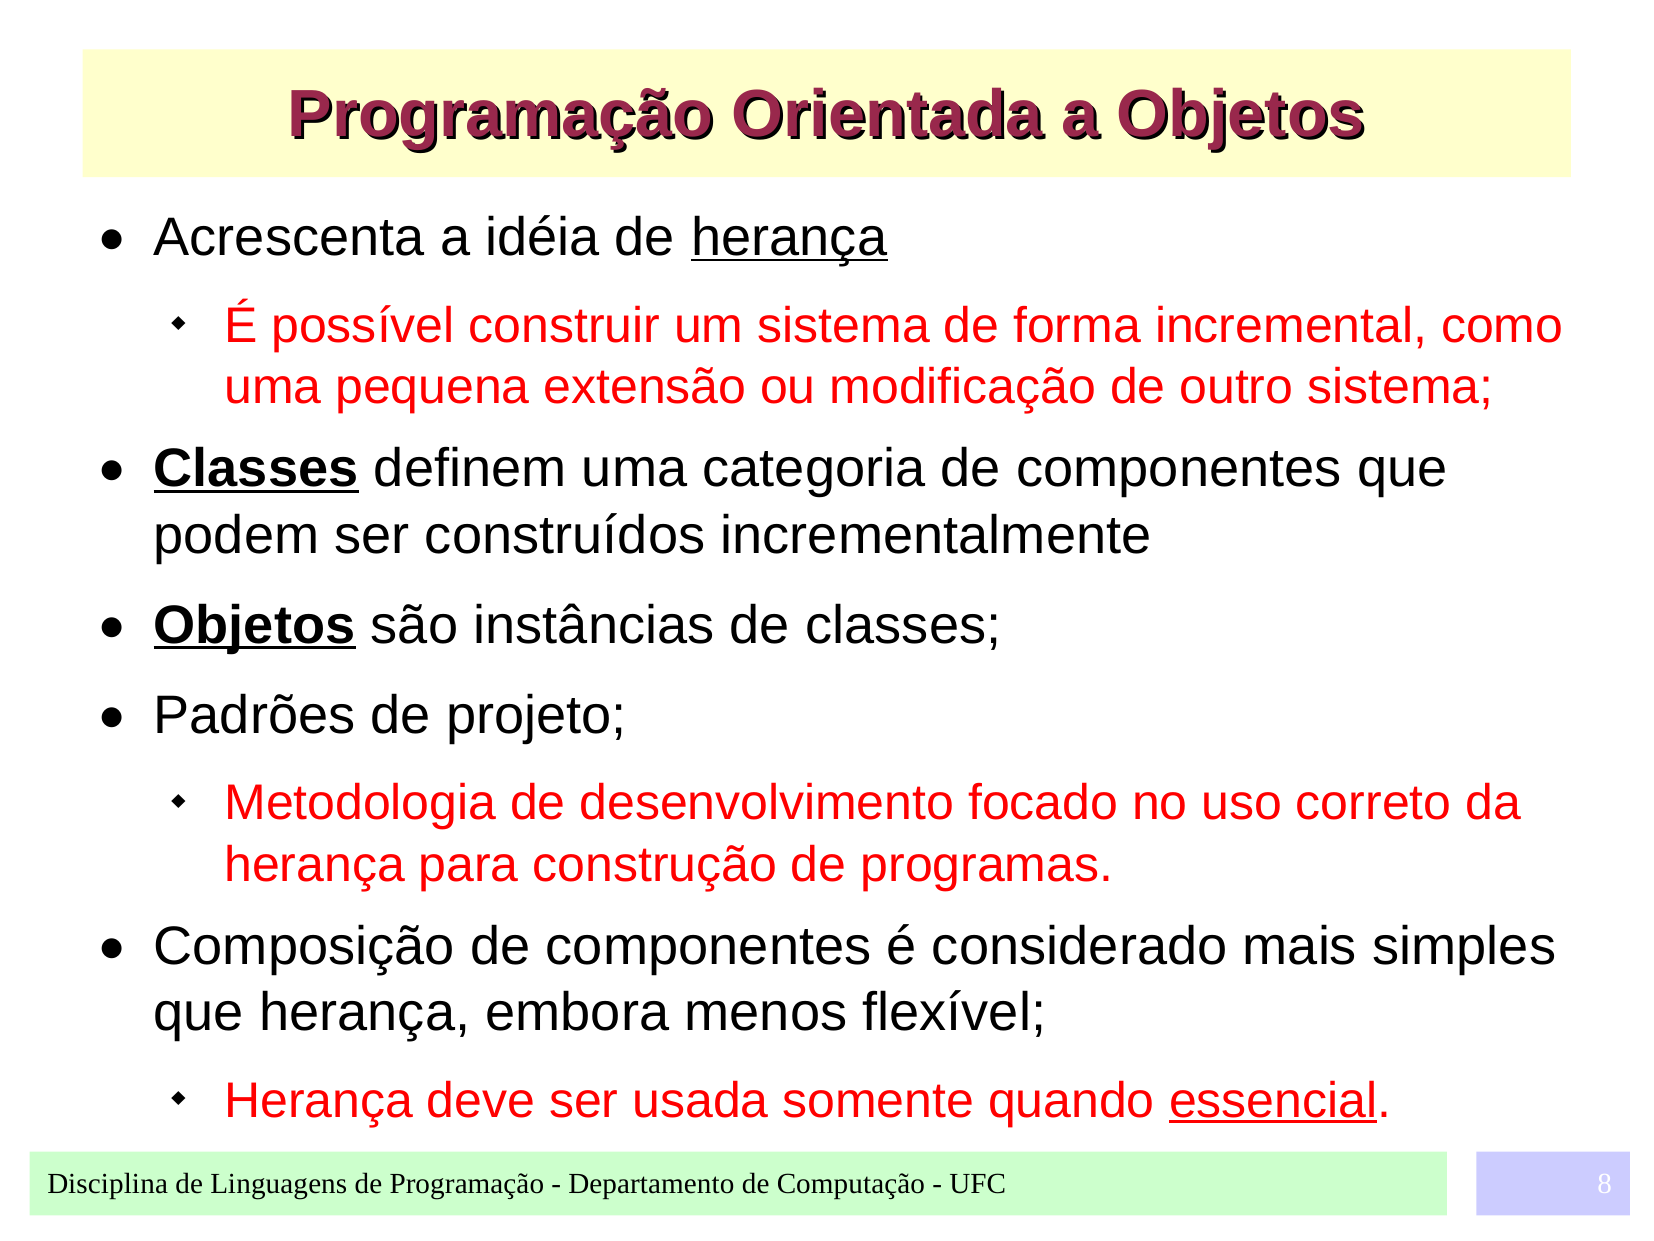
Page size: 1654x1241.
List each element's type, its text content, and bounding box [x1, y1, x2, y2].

list Acrescenta a idéia de herança É possível construir um sistema de forma incremental, como uma pequena extensão ou modificação de outro sistema; Classes definem uma categoria de componentes que podem ser construídos incrementalmente Objetos são instâncias de classes; Padrões de projeto; Metodologia de desenvolvimento focado no uso correto da herança para construção de programas. Composição de componentes é considerado mais simples que herança, embora menos flexível; Herança deve ser usada somente quando essencial. [82, 206, 1571, 1152]
title Programação Orientada a Objetos [82, 49, 1571, 178]
